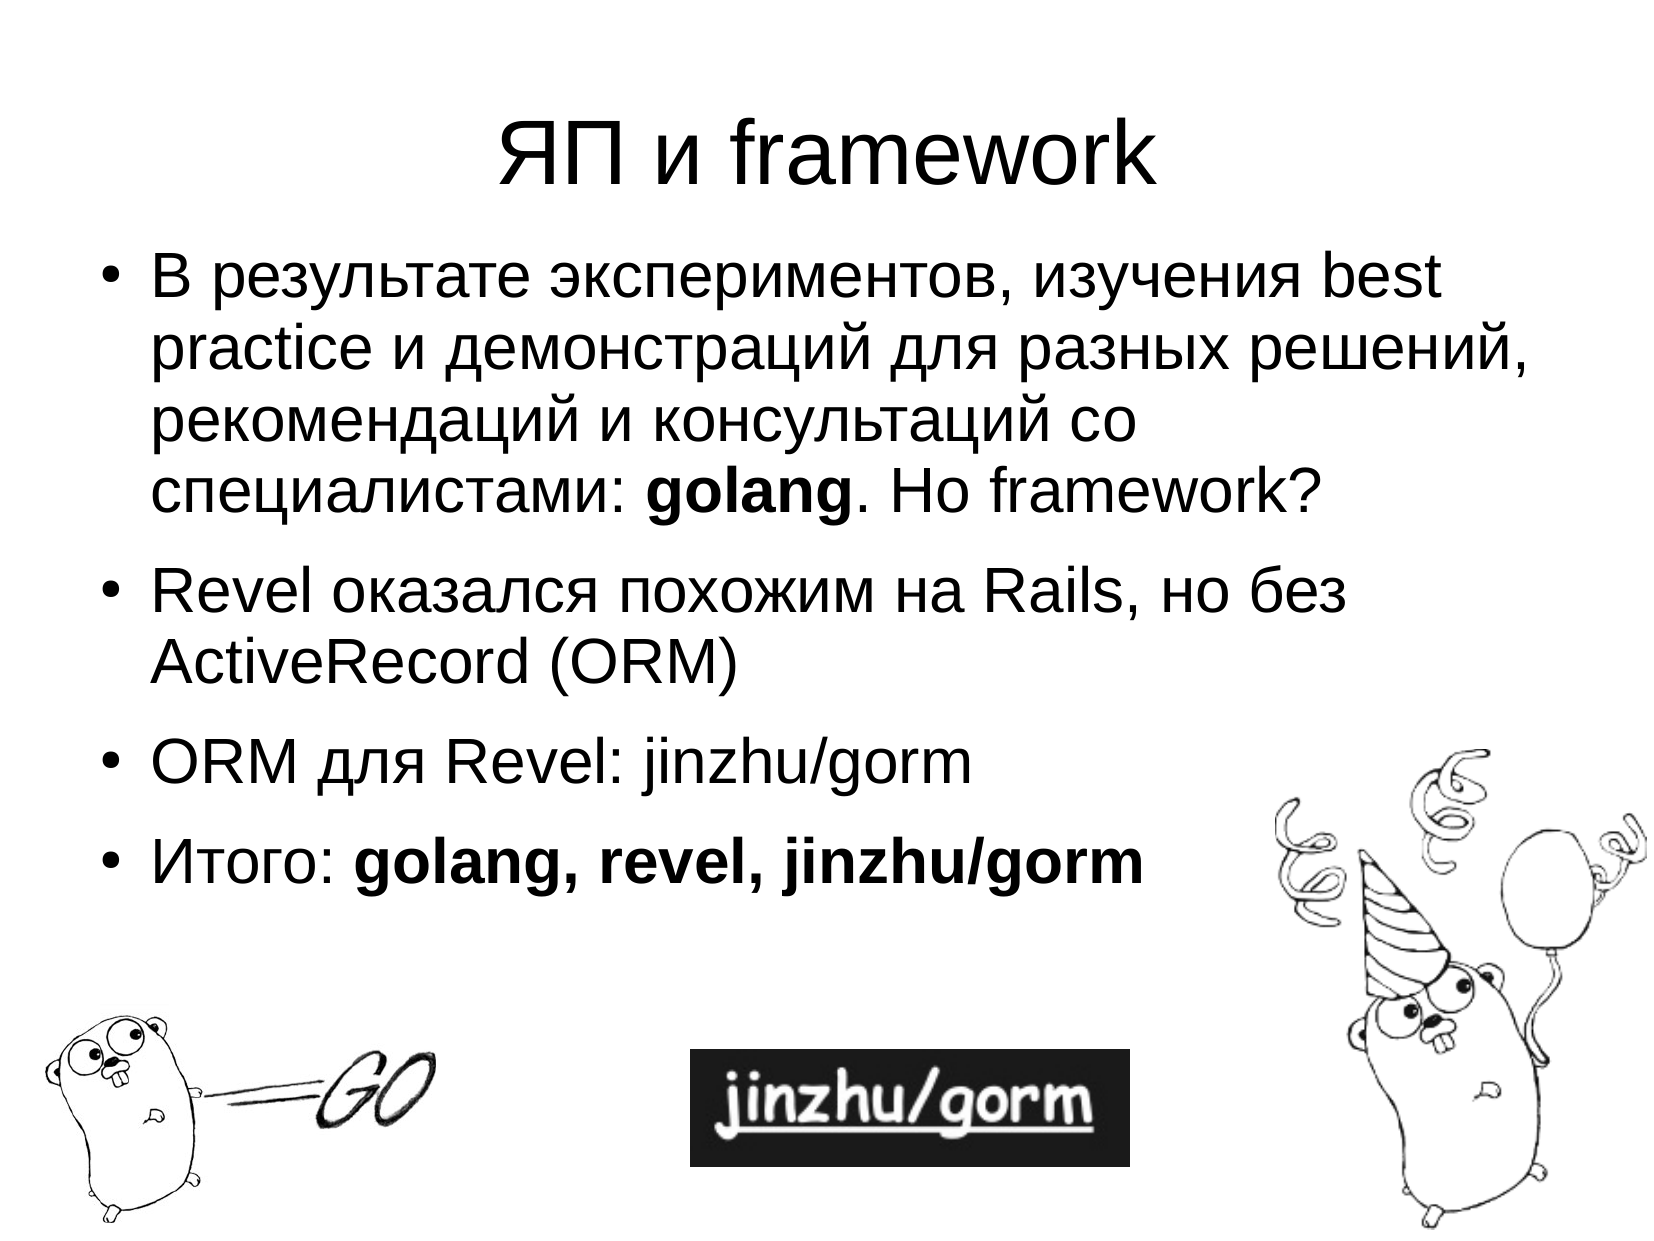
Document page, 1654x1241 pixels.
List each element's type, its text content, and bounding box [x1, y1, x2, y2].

picture [45, 1004, 436, 1223]
picture [690, 1049, 1130, 1167]
title ЯП и framework [82, 49, 1571, 240]
list В результате экспериментов, изучения best practice и демонстраций для разных решений, рекомендаций и консультаций со специалистами: golang. Но framework? Revel оказался похожим на Rails, но без ActiveRecord (ORM) ORM для Revel: jinzhu/gorm Итого: golang, revel, jinzhu/gorm [82, 240, 1571, 901]
picture [1275, 749, 1647, 1231]
